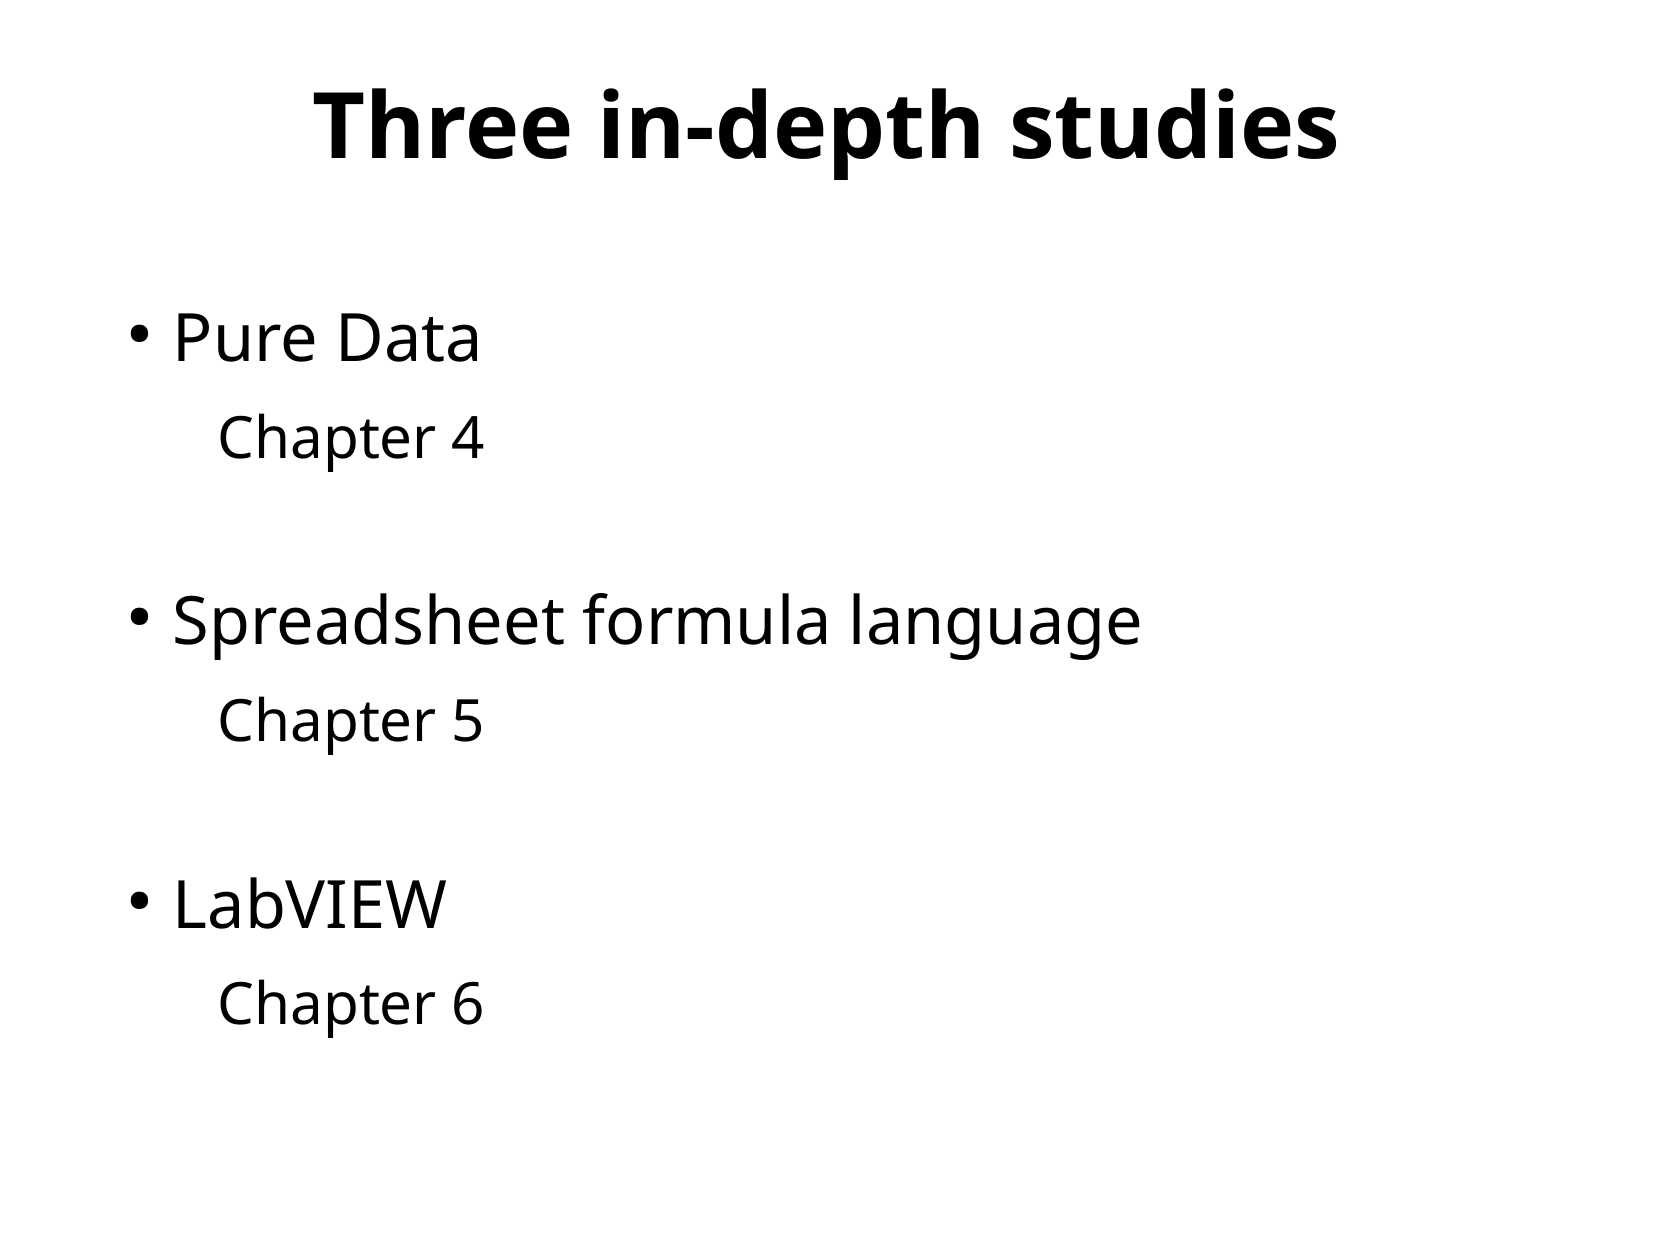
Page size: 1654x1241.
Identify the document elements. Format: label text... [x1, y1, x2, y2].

list Pure Data Chapter 4 Spreadsheet formula language Chapter 5 LabVIEW Chapter 6 [82, 290, 1571, 1171]
title Three in-depth studies [82, 19, 1571, 227]
